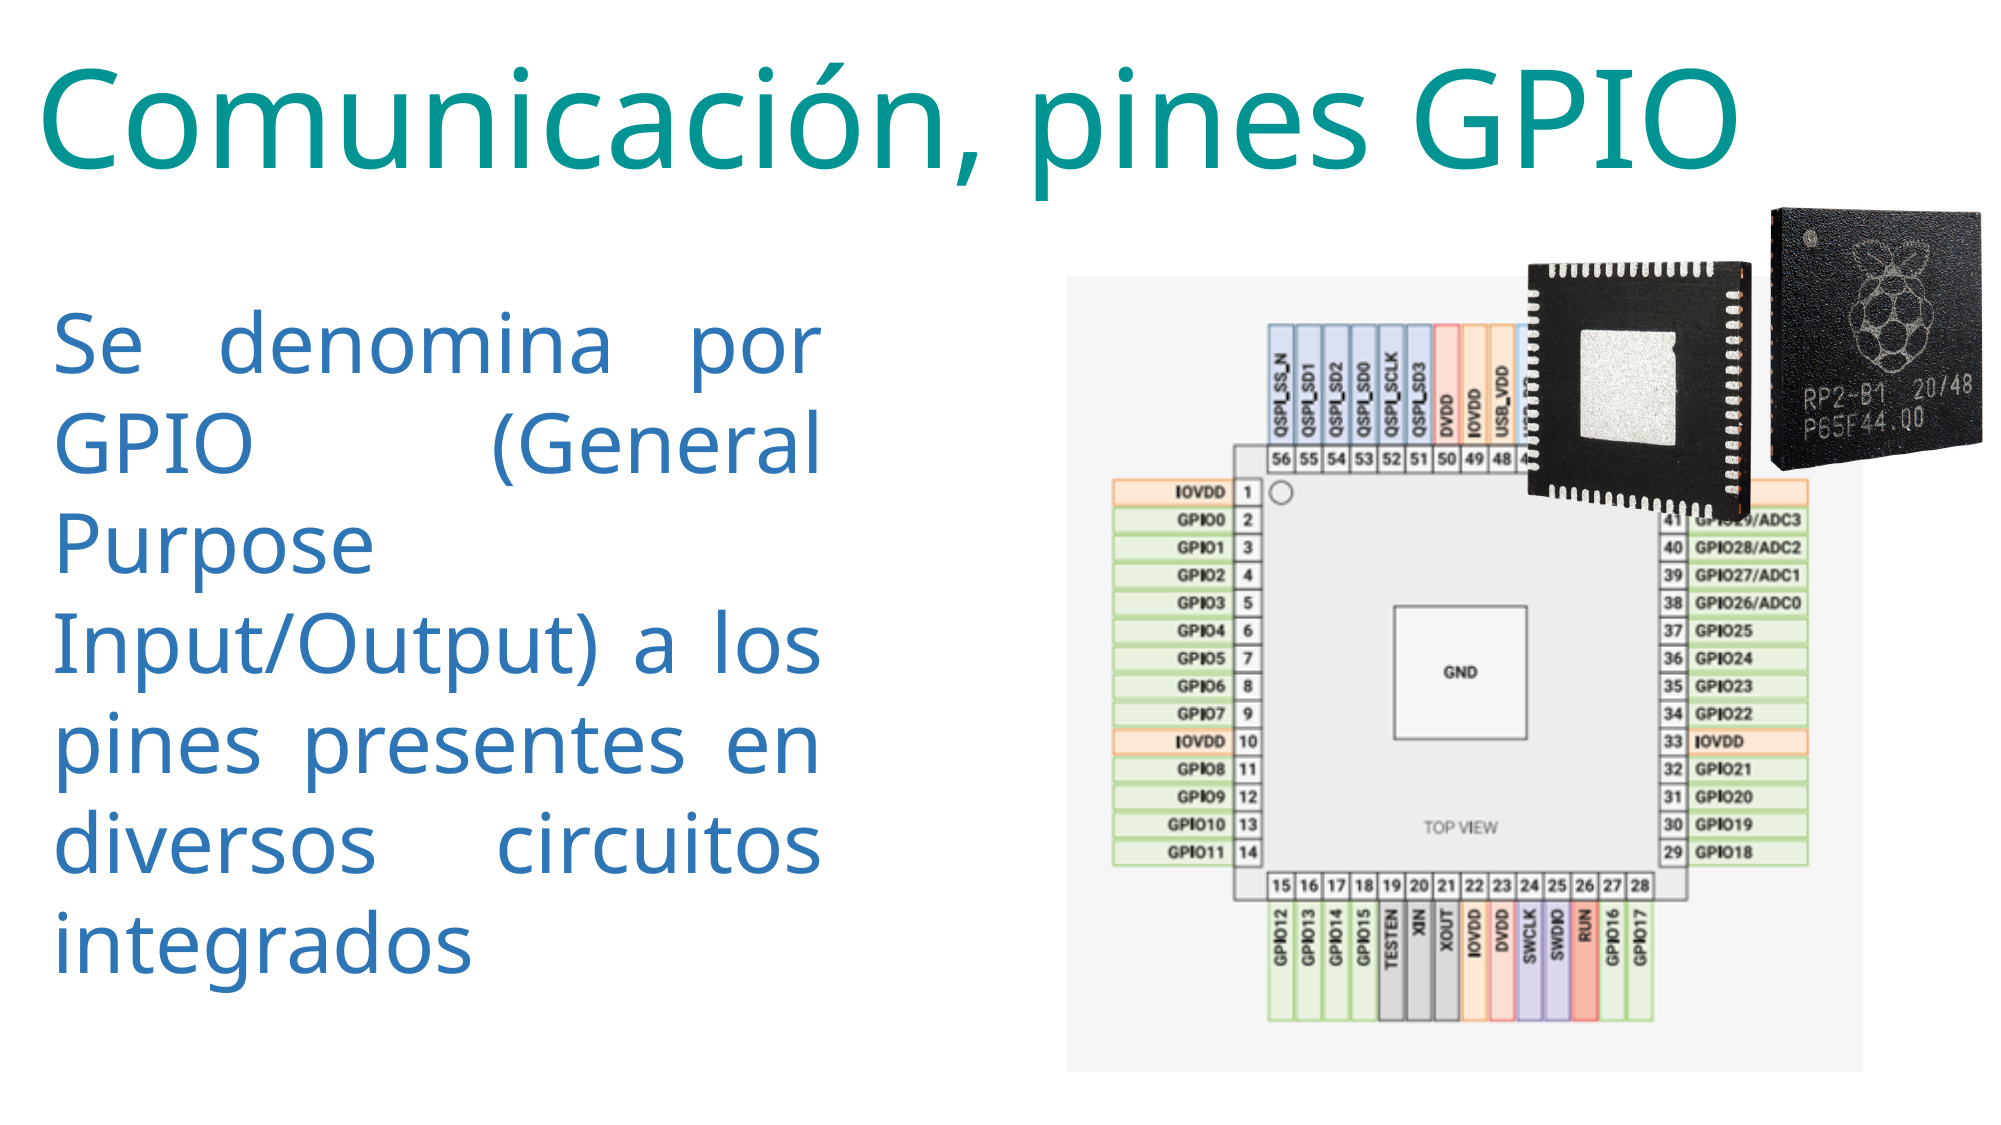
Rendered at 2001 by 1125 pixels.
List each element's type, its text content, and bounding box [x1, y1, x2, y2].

title Comunicación, pines GPIO [19, 15, 1965, 233]
text_box Se denomina por GPIO (General Purpose Input/Output) a los pines presentes en diversos circuitos integrados [37, 282, 934, 904]
picture [1066, 166, 2000, 1072]
